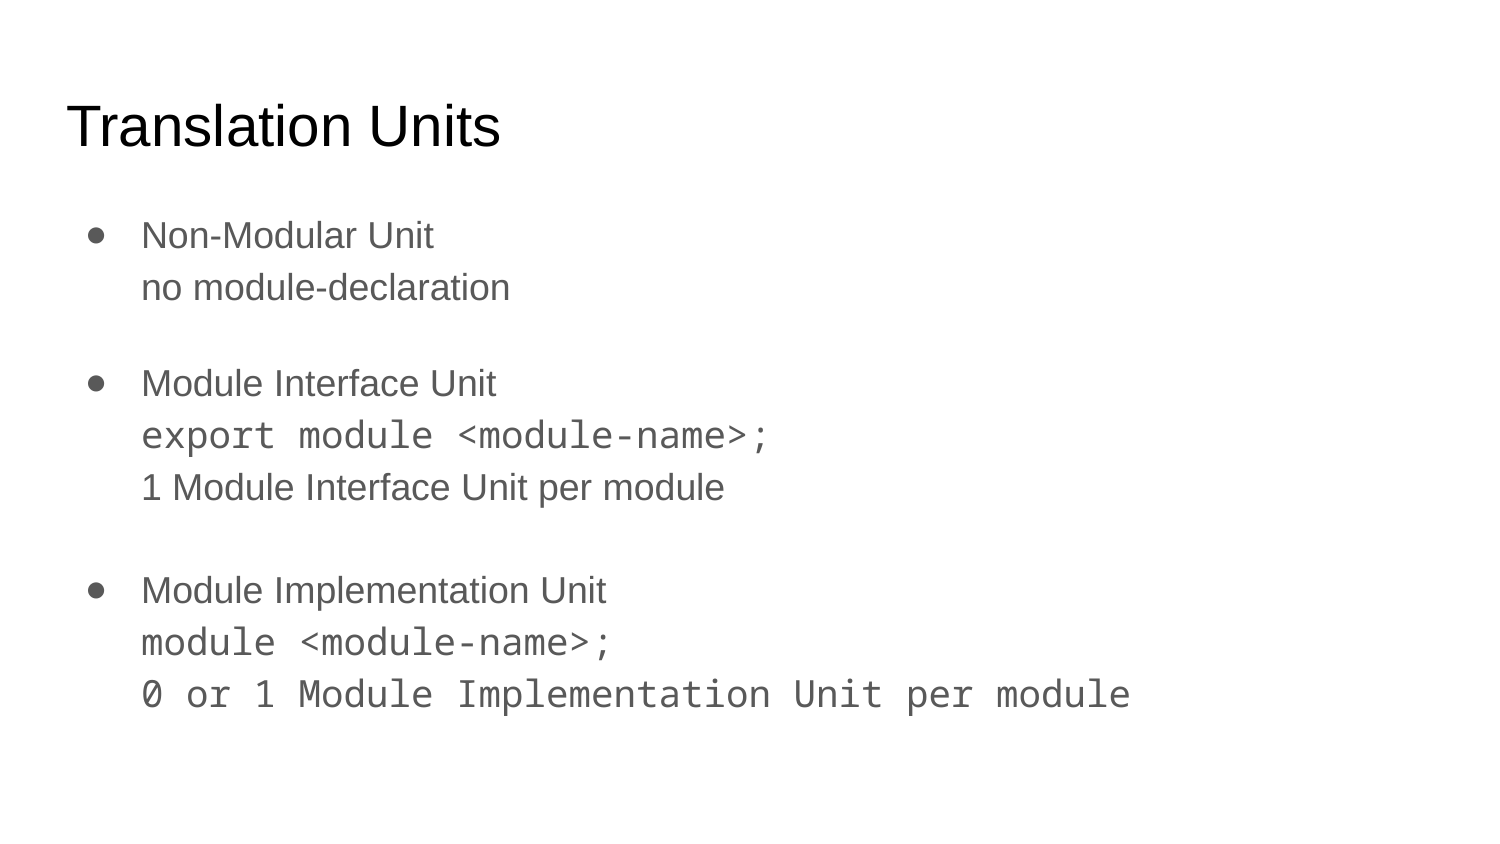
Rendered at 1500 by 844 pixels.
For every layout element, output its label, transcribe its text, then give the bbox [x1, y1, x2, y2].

list Non-Modular Unit no module-declaration Module Interface Unit export module <module-name>; 1 Module Interface Unit per module Module Implementation Unit module <module-name>; 0 or 1 Module Implementation Unit per module [51, 189, 1449, 750]
title Translation Units [51, 72, 1449, 167]
